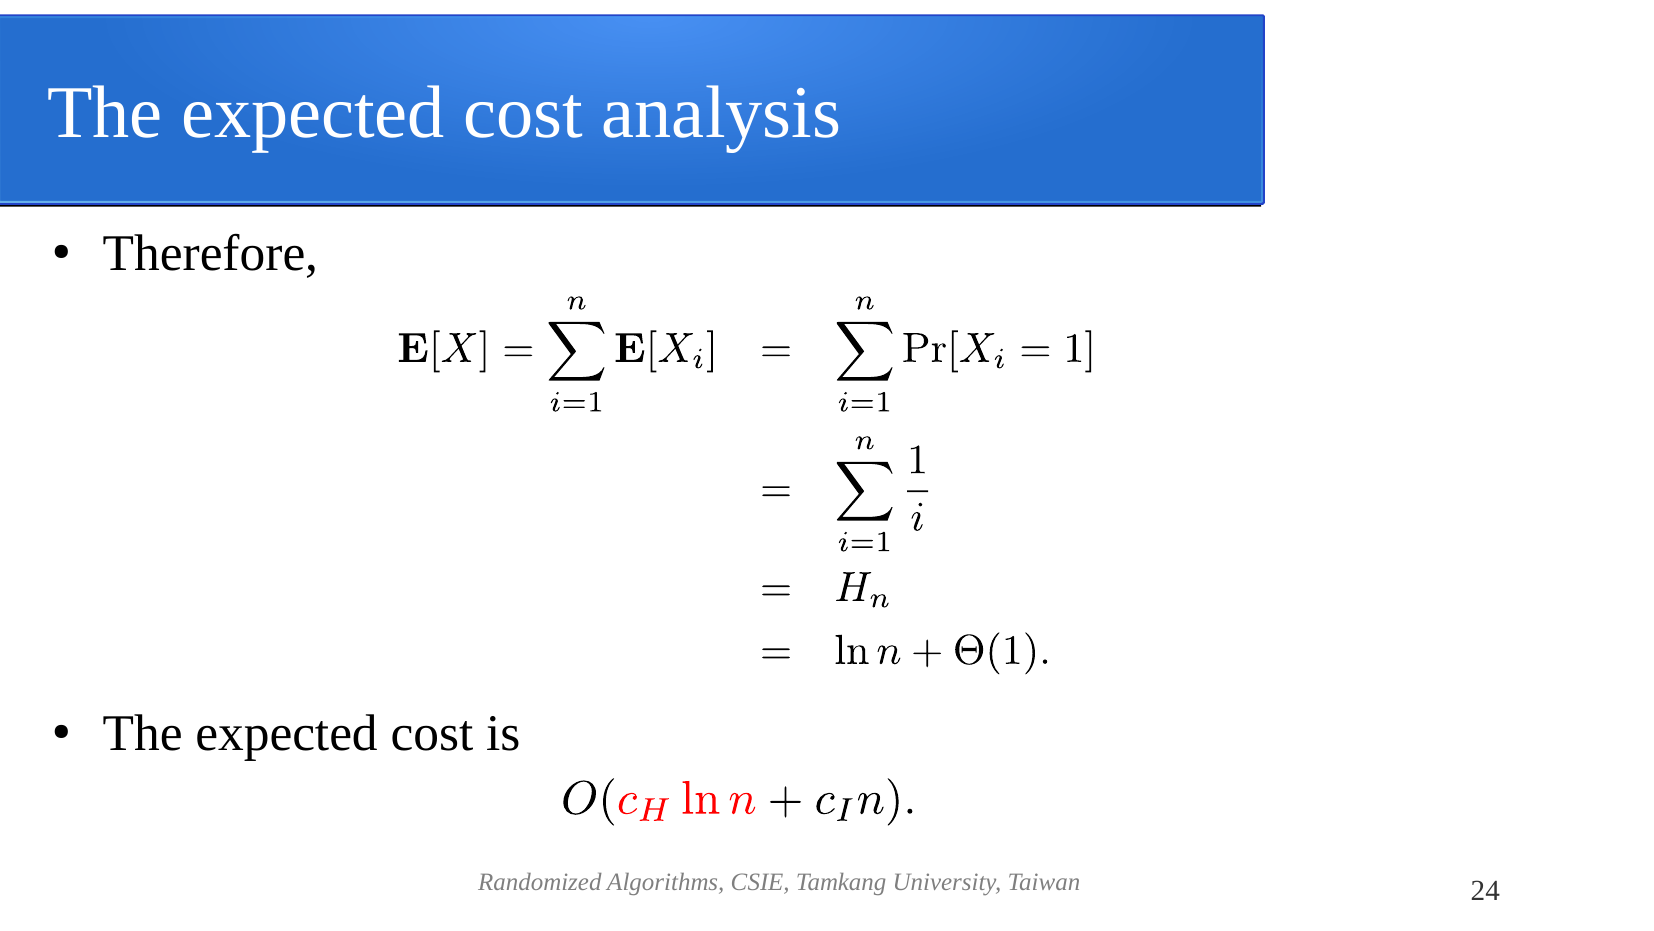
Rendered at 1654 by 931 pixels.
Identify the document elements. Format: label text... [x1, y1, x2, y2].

title The expected cost analysis [47, 35, 1199, 189]
picture [561, 778, 913, 826]
list Therefore, The expected cost is [35, 224, 1524, 764]
picture [397, 296, 1092, 675]
